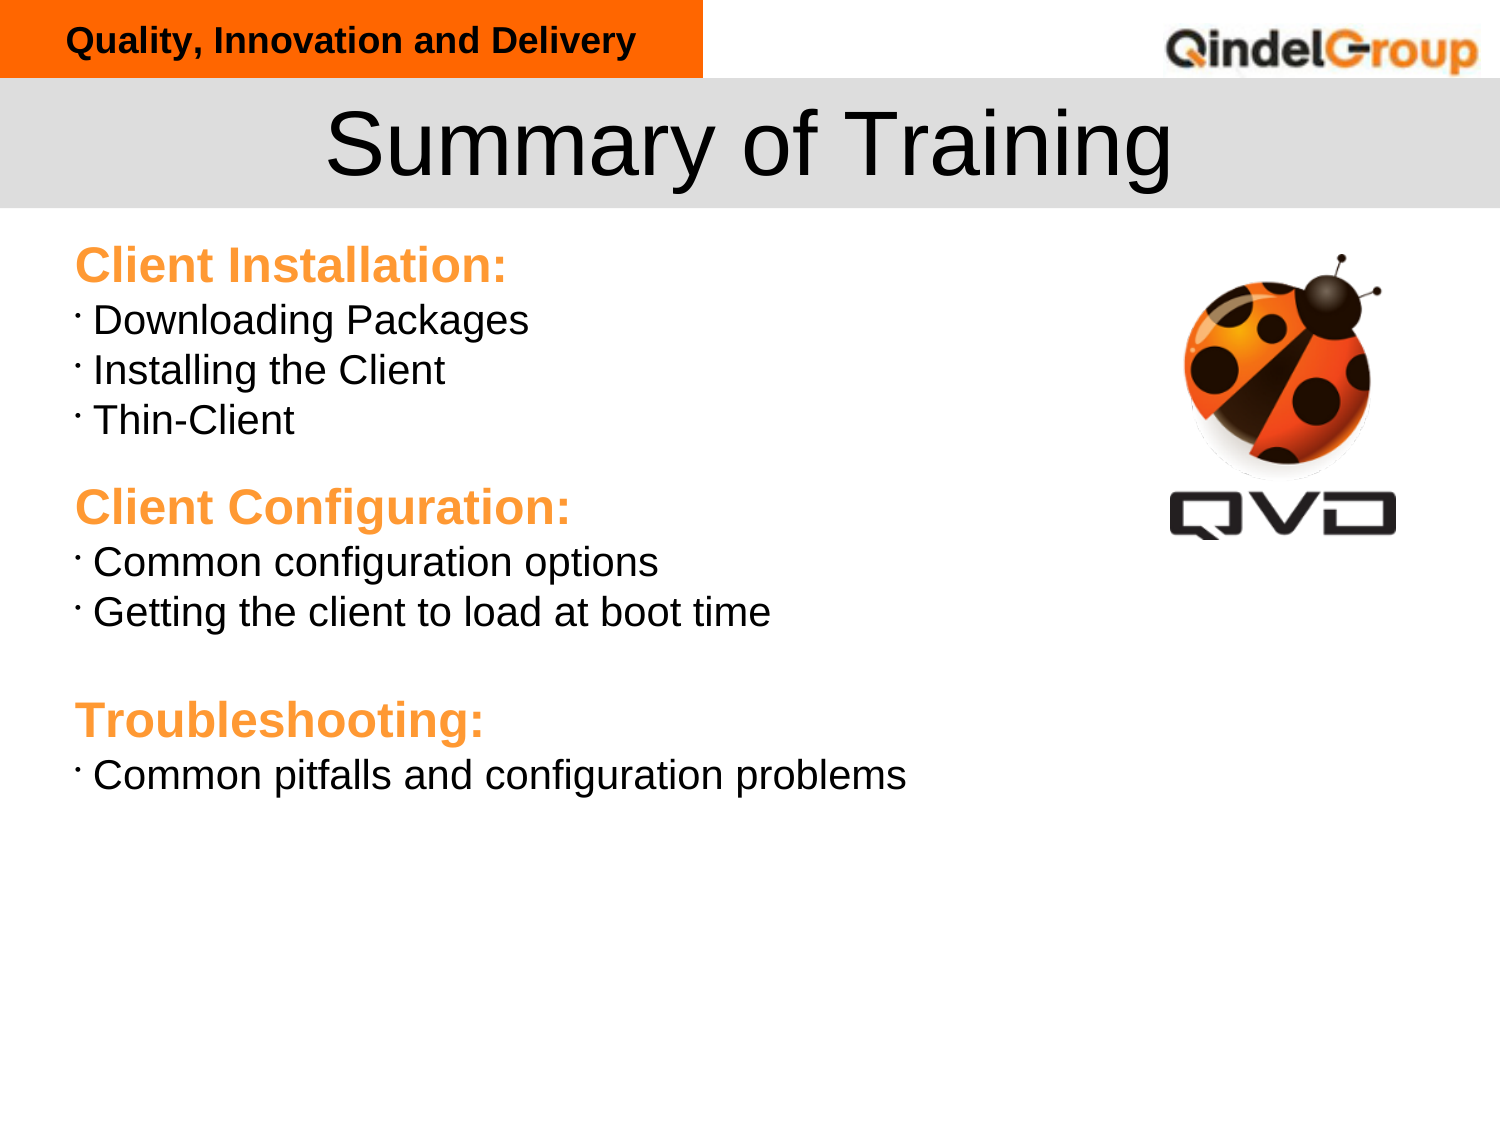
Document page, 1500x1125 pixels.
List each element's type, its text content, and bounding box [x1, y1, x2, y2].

text_box Client Configuration: Common configuration options Getting the client to load at boot time [60, 467, 1426, 679]
text_box Troubleshooting: Common pitfalls and configuration problems [60, 679, 1426, 906]
picture [1163, 23, 1481, 78]
title Summary of Training [75, 45, 1426, 224]
text_box Client Installation: Downloading Packages Installing the Client Thin-Client [60, 224, 1426, 467]
